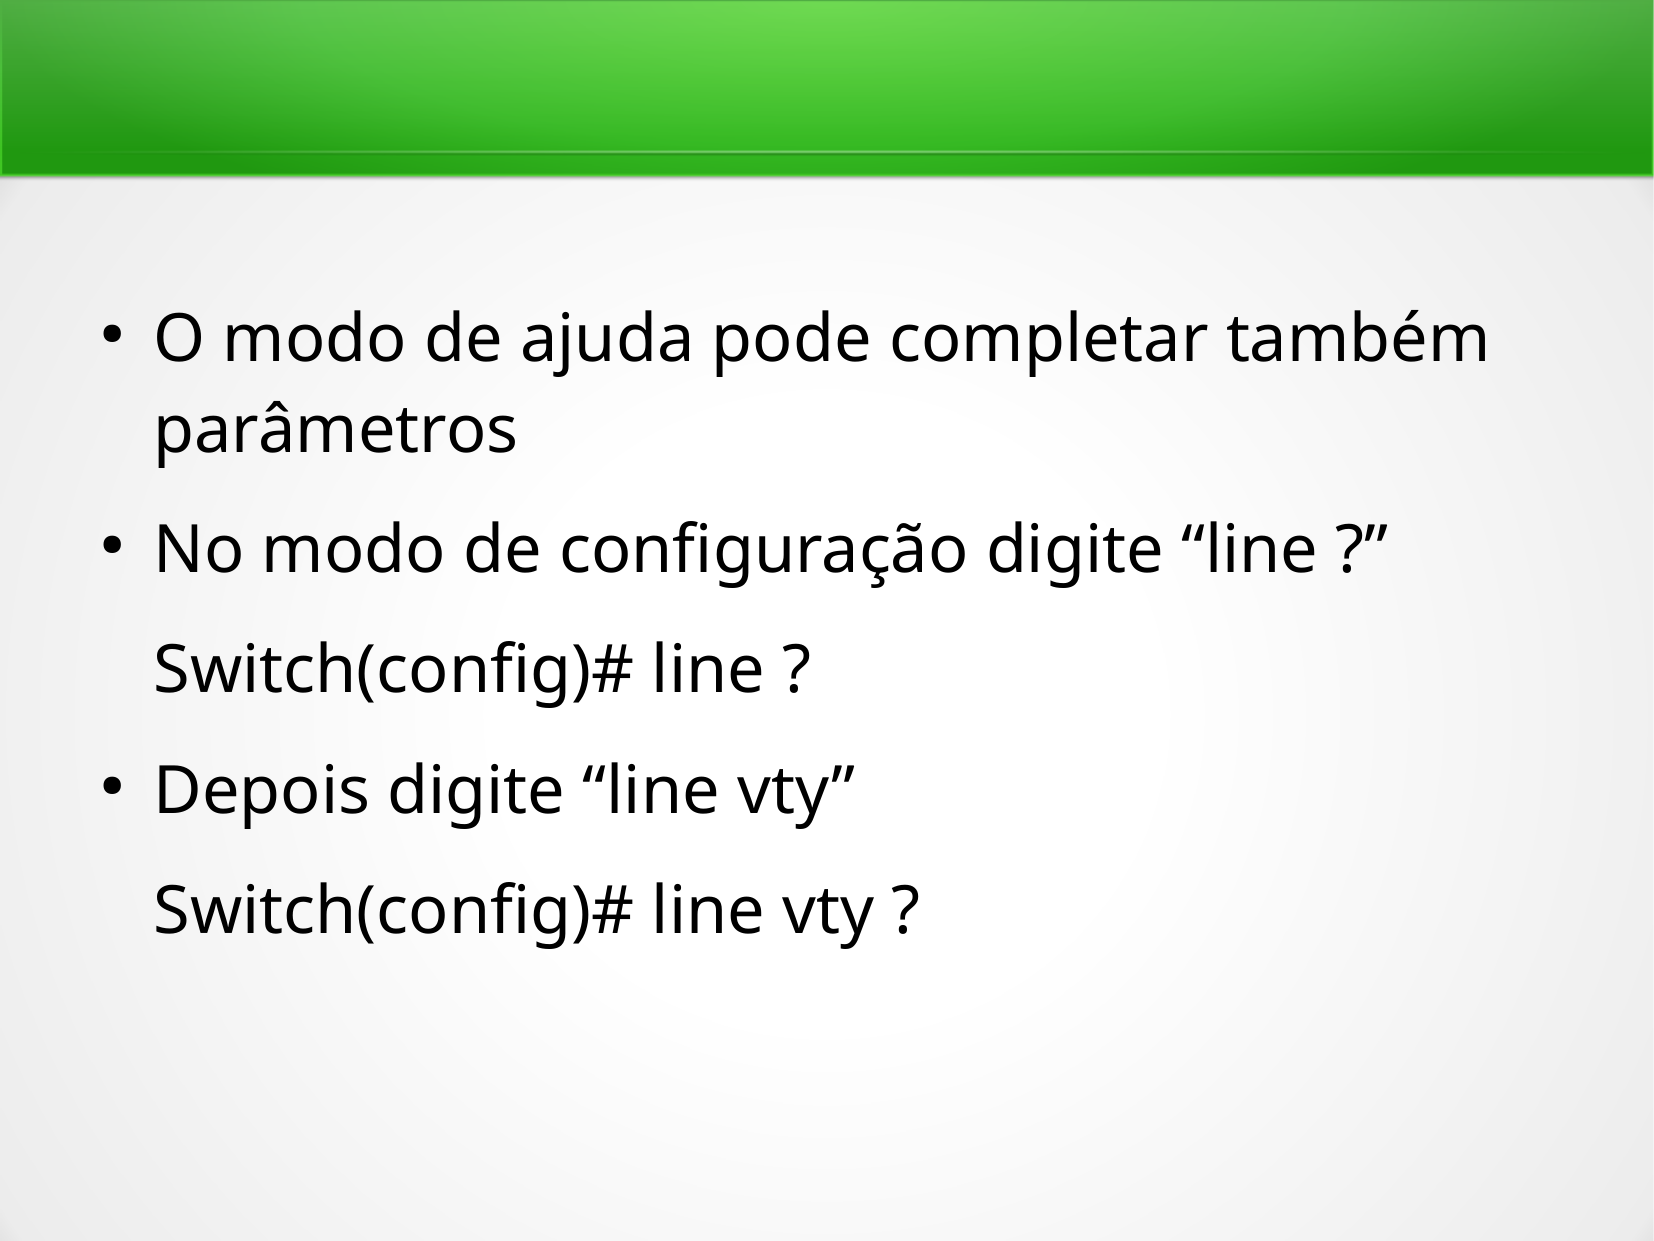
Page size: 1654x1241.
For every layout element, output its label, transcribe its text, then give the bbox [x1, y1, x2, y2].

picture [0, 0, 1654, 1241]
list O modo de ajuda pode completar também parâmetros No modo de configuração digite “line ?” Switch(config)# line ? Depois digite “line vty” Switch(config)# line vty ? [82, 290, 1571, 1010]
